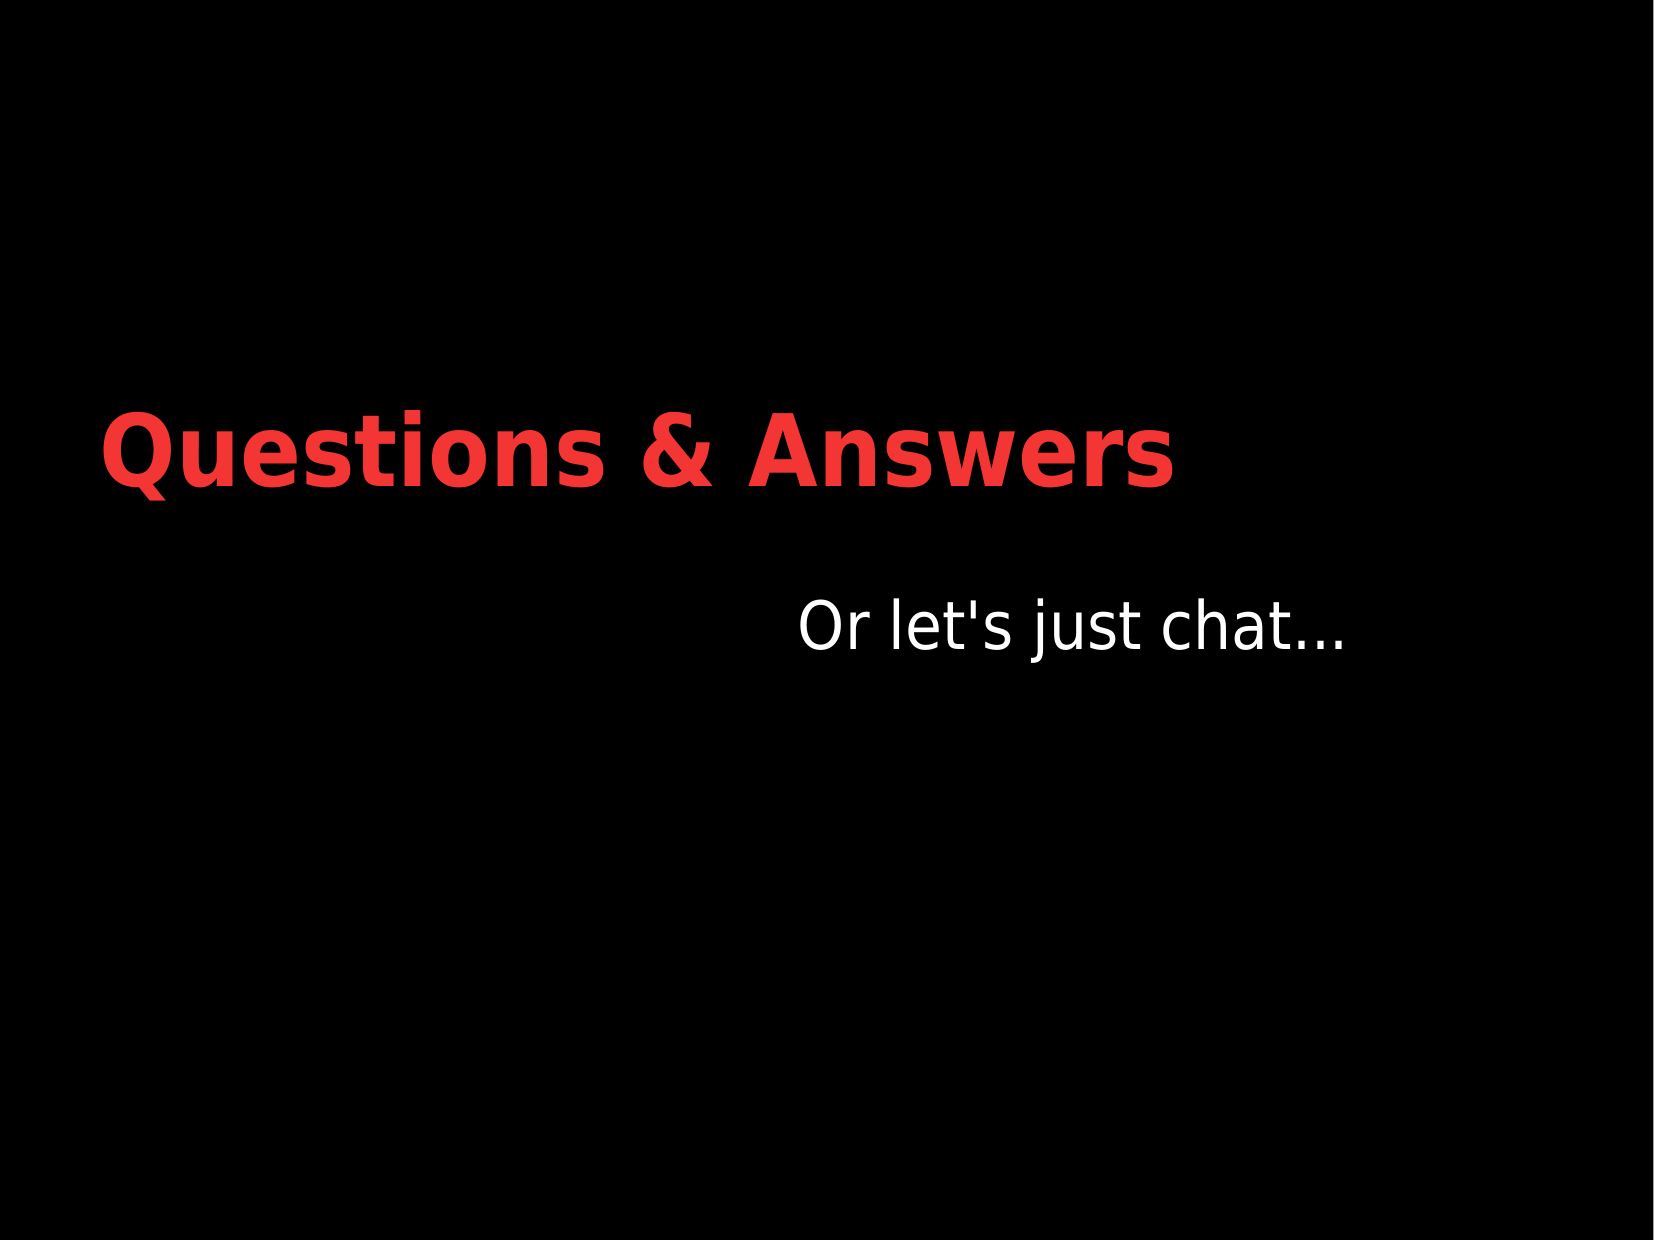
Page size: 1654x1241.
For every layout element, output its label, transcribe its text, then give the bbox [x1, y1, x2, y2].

subtitle Questions & Answers Or let's just chat... [82, 49, 1571, 1010]
